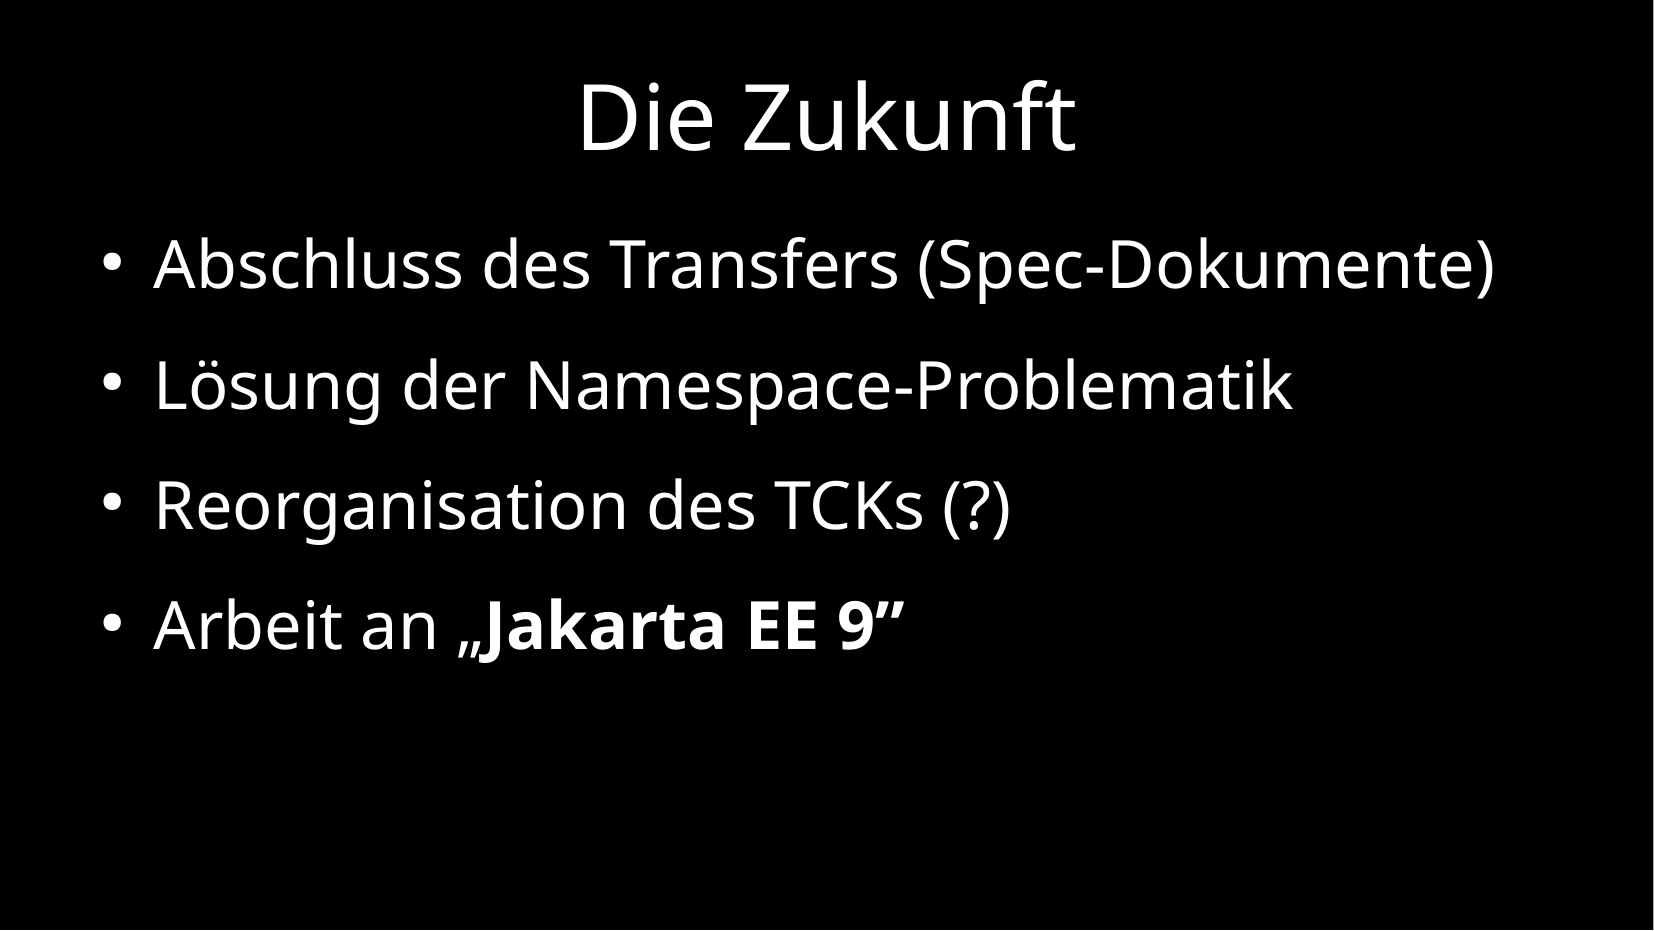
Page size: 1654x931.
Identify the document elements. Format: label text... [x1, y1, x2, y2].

title Die Zukunft [82, 37, 1571, 193]
list Abschluss des Transfers (Spec-Dokumente) Lösung der Namespace-Problematik Reorganisation des TCKs (?) Arbeit an „Jakarta EE 9” [82, 217, 1571, 841]
